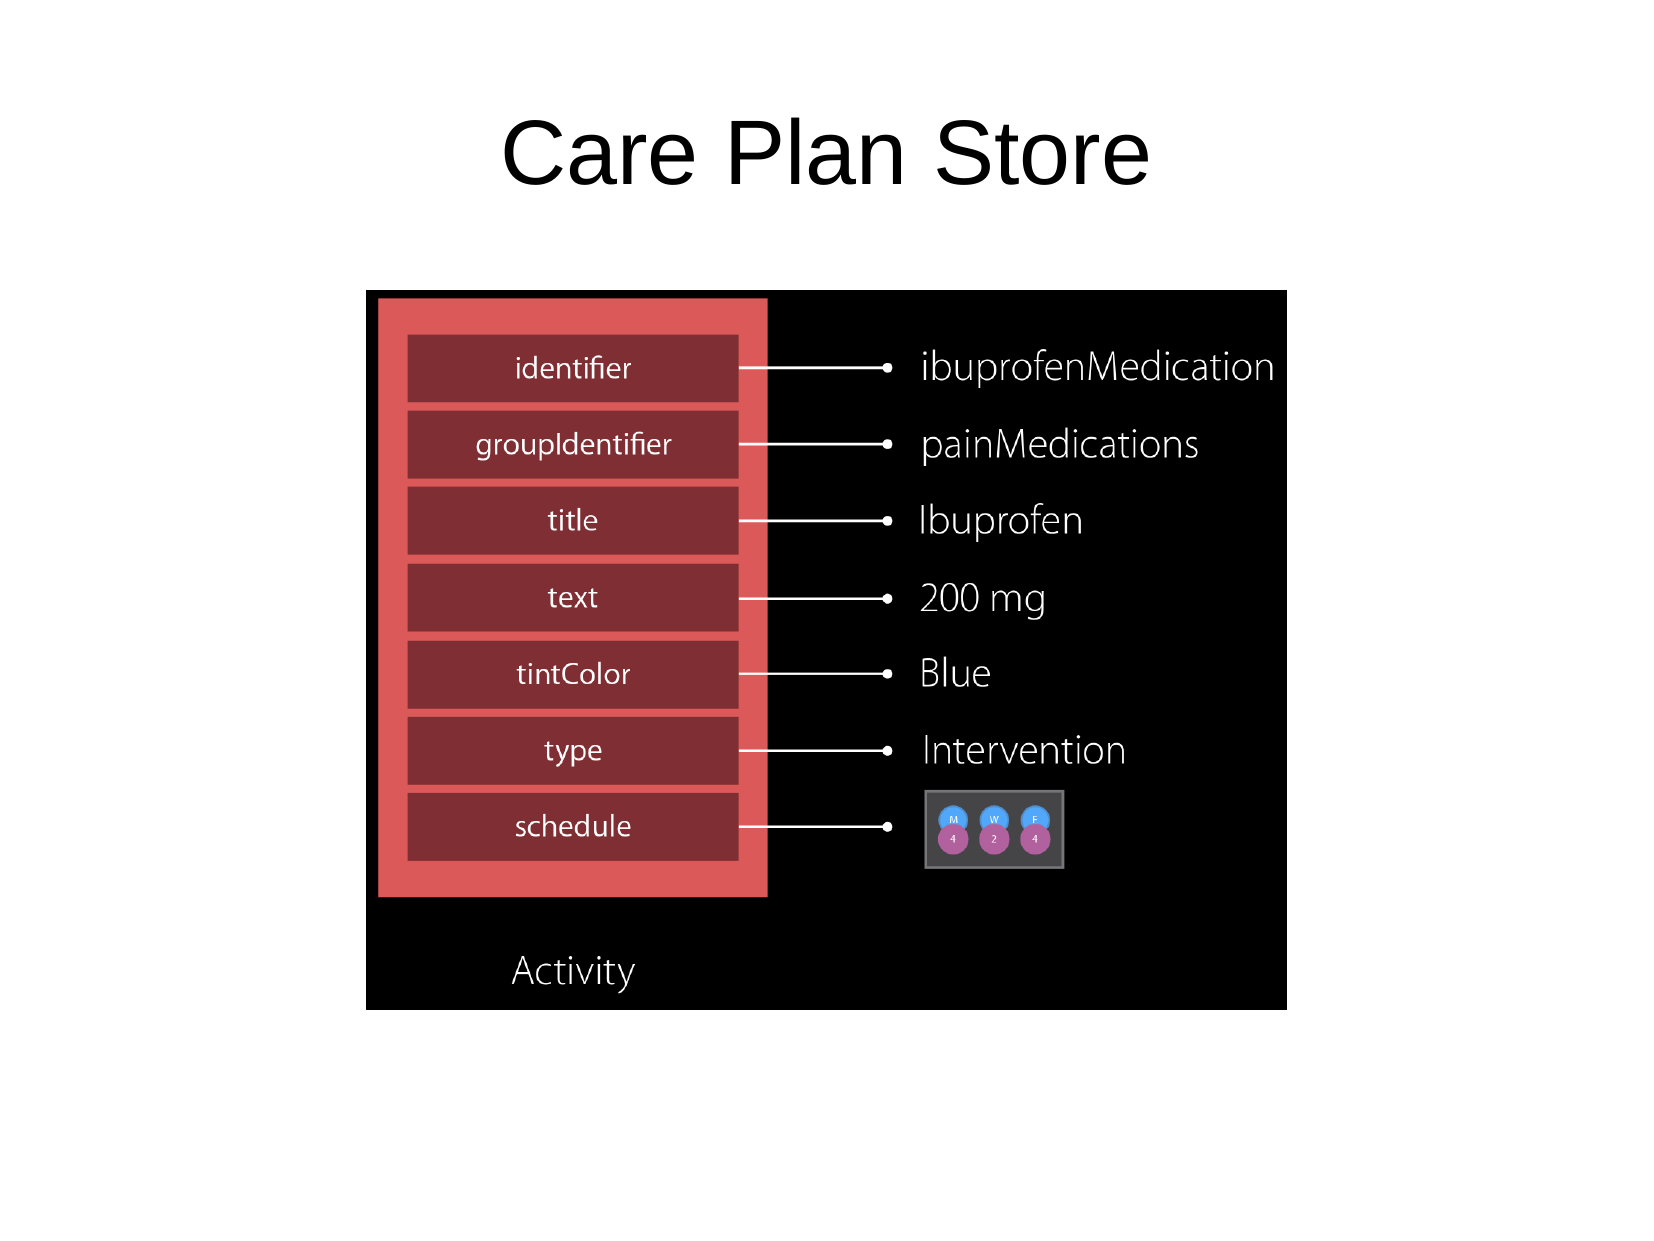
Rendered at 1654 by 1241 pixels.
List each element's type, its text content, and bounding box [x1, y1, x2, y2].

title Care Plan Store [82, 49, 1571, 257]
picture [366, 290, 1287, 1010]
